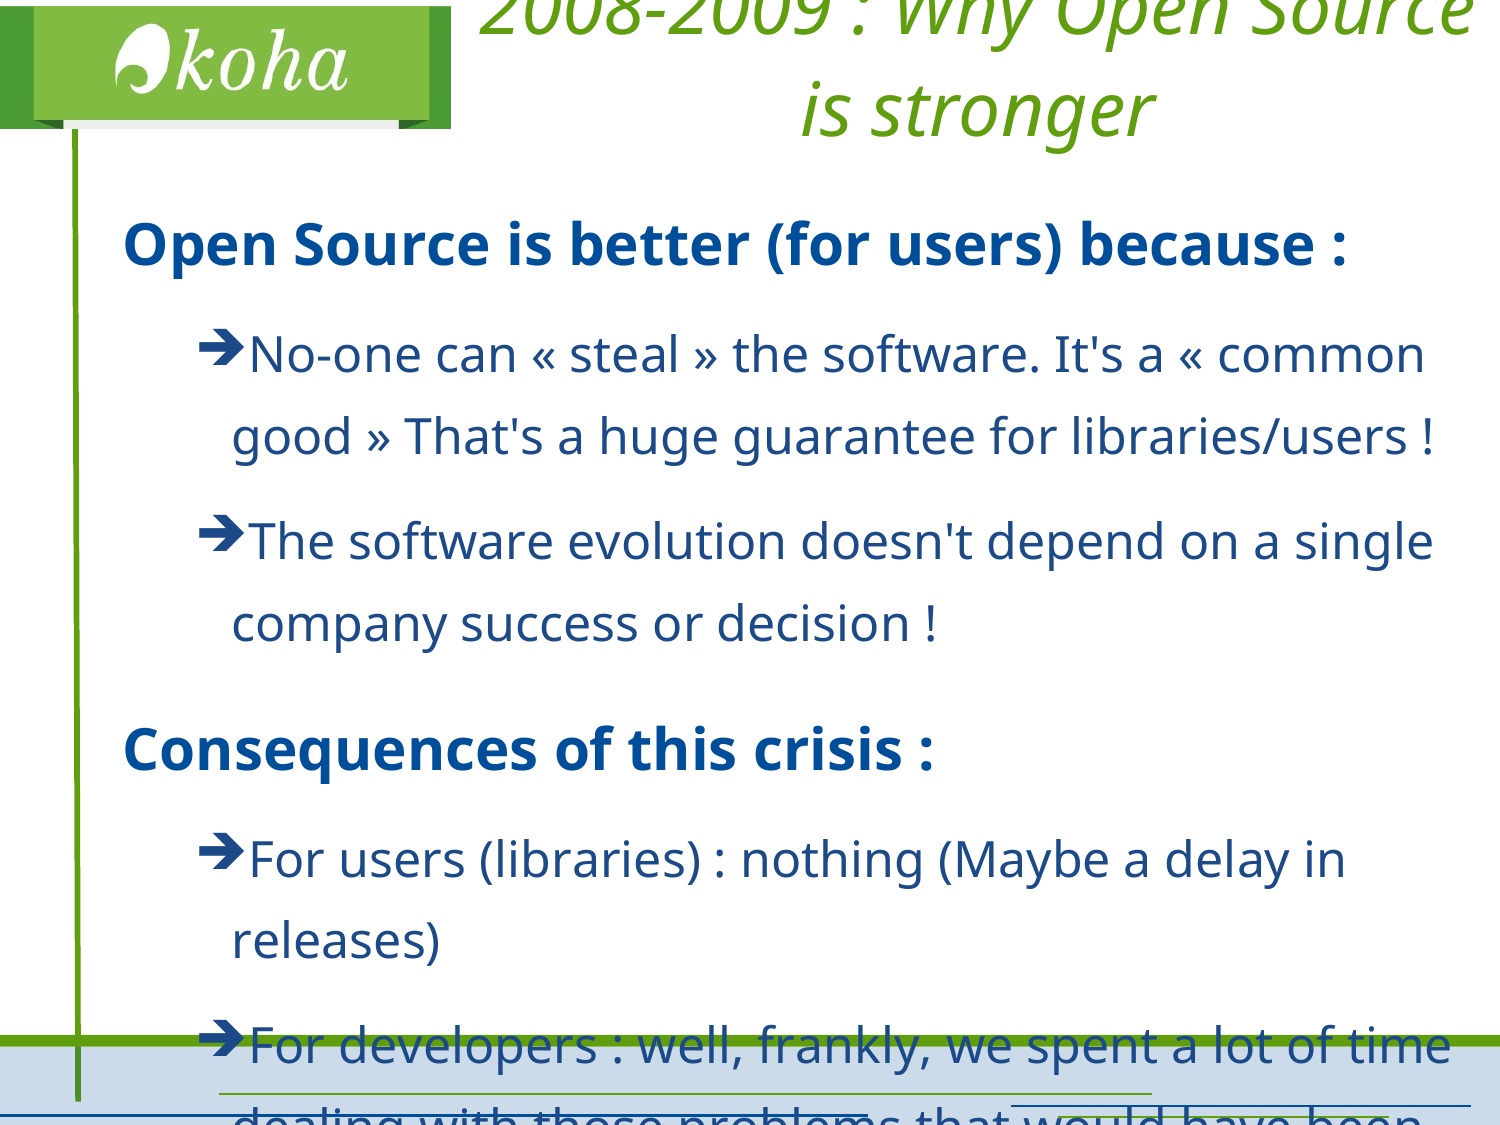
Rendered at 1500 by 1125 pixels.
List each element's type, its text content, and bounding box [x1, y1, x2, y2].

title 2008-2009 : Why Open Source is stronger [450, 0, 1500, 148]
list Open Source is better (for users) because : No-one can « steal » the software. It's a « common good » That's a huge guarantee for libraries/users ! The software evolution doesn't depend on a single company success or decision ! Consequences of this crisis : For users (libraries) : nothing (Maybe a delay in releases) For developers : well, frankly, we spent a lot of time dealing with those problems that would have been better used in hacking. But we have learnt a lot of things. [118, 187, 1463, 1125]
picture [0, 0, 450, 129]
